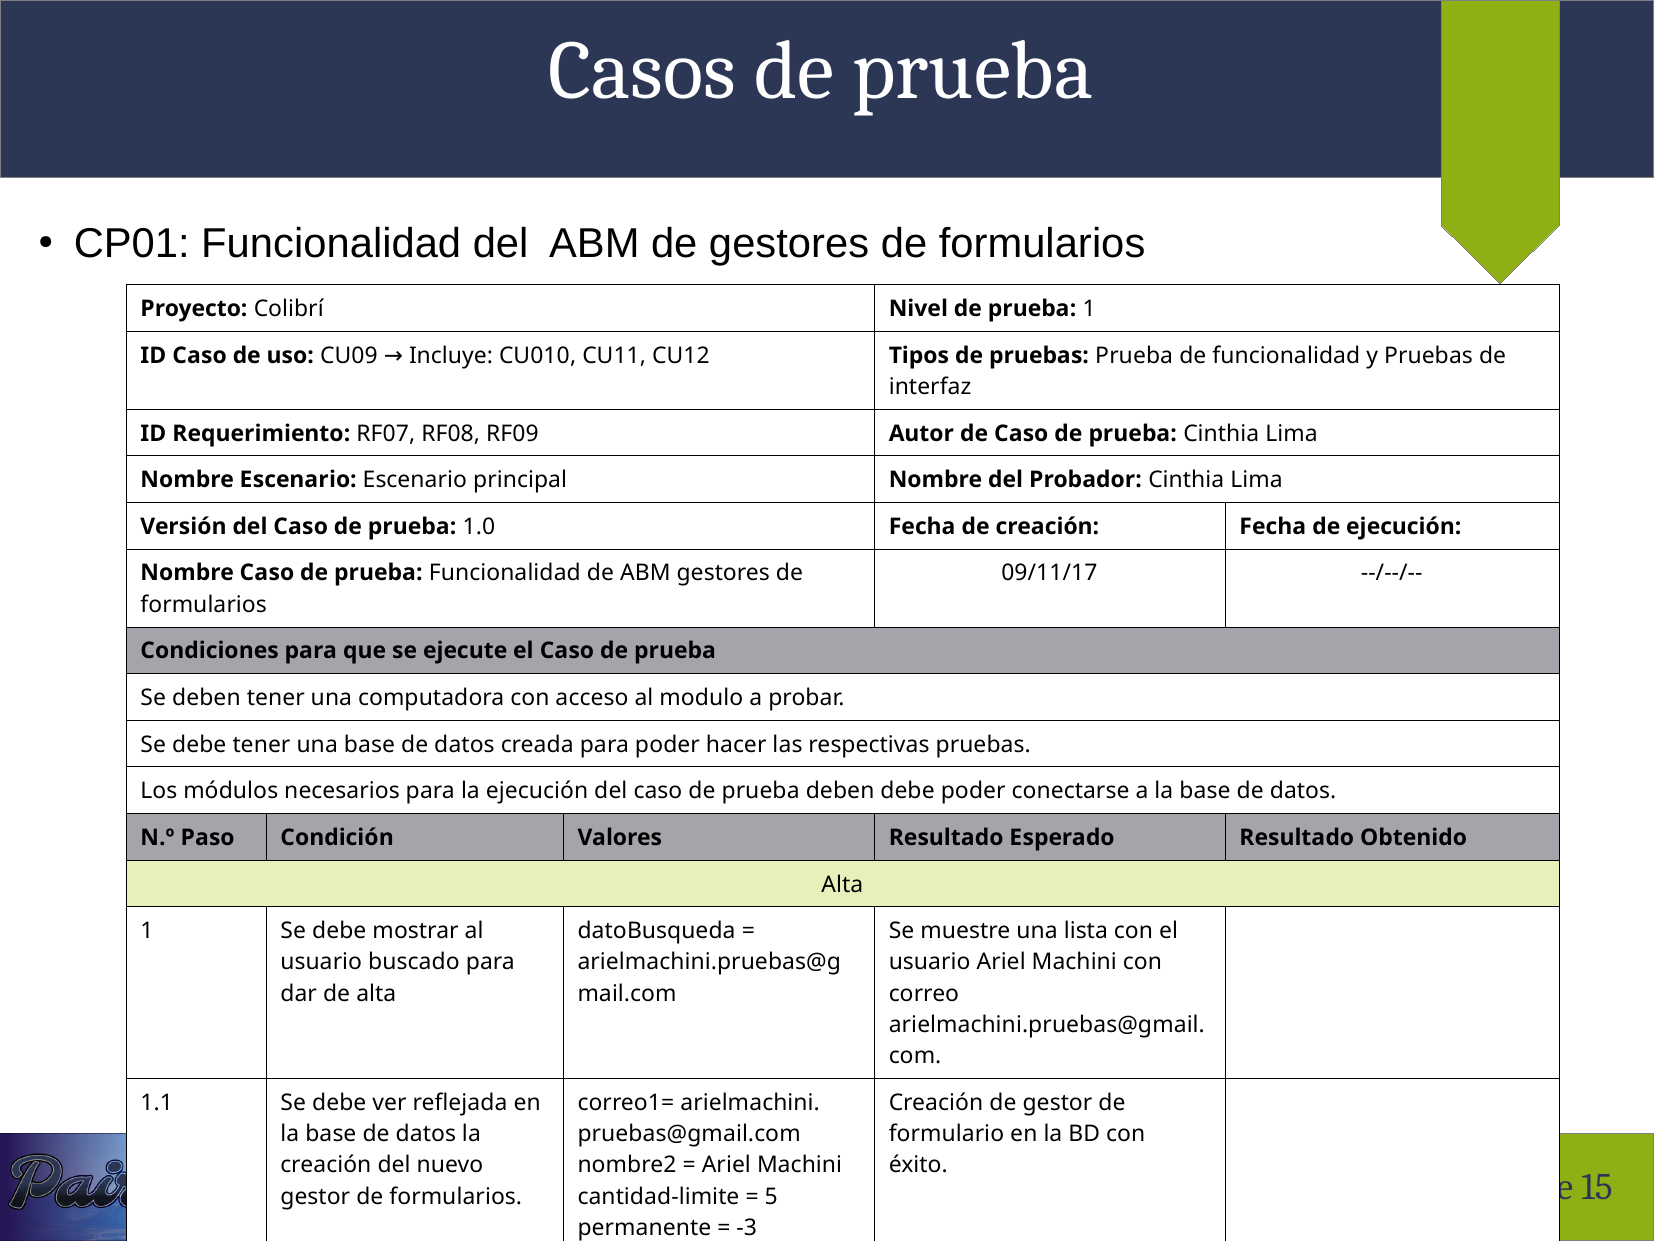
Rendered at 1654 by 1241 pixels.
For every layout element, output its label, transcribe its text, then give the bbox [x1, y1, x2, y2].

table_cell correo1= arielmachini. pruebas@gmail.com nombre2 = Ariel Machini cantidad-limite = 5 permanente = -3 libertad = Si [564, 1079, 874, 1241]
table_cell Autor de Caso de prueba: Cinthia Lima [875, 410, 1559, 455]
text_box <number> de 15 [1560, 1158, 1654, 1241]
table_cell Se debe mostrar al usuario buscado para dar de alta [267, 907, 563, 1078]
table_header Nivel de prueba: 1 [875, 285, 1559, 331]
table_cell Fecha de creación: [875, 503, 1225, 549]
table_cell 1.1 [127, 1079, 266, 1241]
table_cell Se debe tener una base de datos creada para poder hacer las respectivas pruebas. [127, 721, 1559, 766]
table_cell Valores [564, 814, 874, 860]
table_cell Se deben tener una computadora con acceso al modulo a probar. [127, 674, 1559, 720]
text_box CP01: Funcionalidad del ABM de gestores de formularios [23, 212, 1619, 299]
table_cell Condición [267, 814, 563, 860]
table_cell [1226, 1079, 1559, 1241]
text_box [0, 0, 1654, 212]
table_cell Fecha de ejecución: [1226, 503, 1559, 549]
table_cell Creación de gestor de formulario en la BD con éxito. [875, 1079, 1225, 1241]
table_cell Tipos de pruebas: Prueba de funcionalidad y Pruebas de interfaz [875, 332, 1559, 409]
table_cell 09/11/17 [875, 550, 1225, 627]
table_cell Resultado Esperado [875, 814, 1225, 860]
table_cell datoBusqueda = arielmachini.pruebas@gmail.com [564, 907, 874, 1078]
text_box Casos de prueba [342, 15, 1300, 130]
table_cell Versión del Caso de prueba: 1.0 [127, 503, 874, 549]
table_cell N.º Paso [127, 814, 266, 860]
table_cell Condiciones para que se ejecute el Caso de prueba [127, 628, 1559, 673]
text_box [1560, 1133, 1654, 1158]
table_cell ID Caso de uso: CU09 → Incluye: CU010, CU11, CU12 [127, 332, 874, 409]
table_cell Resultado Obtenido [1226, 814, 1559, 860]
table_cell Se debe ver reflejada en la base de datos la creación del nuevo gestor de formularios. [267, 1079, 563, 1241]
table_cell Nombre del Probador: Cinthia Lima [875, 456, 1559, 502]
table_cell Nombre Caso de prueba: Funcionalidad de ABM gestores de formularios [127, 550, 874, 627]
table_header Proyecto: Colibrí [127, 285, 874, 331]
table_cell Los módulos necesarios para la ejecución del caso de prueba deben debe poder conectarse a la base de datos. [127, 767, 1559, 813]
picture [0, 1133, 126, 1241]
table_cell 1 [127, 907, 266, 1078]
table_cell --/--/-- [1226, 550, 1559, 627]
table_cell Alta [127, 861, 1559, 906]
table_cell ID Requerimiento: RF07, RF08, RF09 [127, 410, 874, 455]
table_cell Se muestre una lista con el usuario Ariel Machini con correo arielmachini.pruebas@gmail.com. [875, 907, 1225, 1078]
table_cell Nombre Escenario: Escenario principal [127, 456, 874, 502]
table_cell [1226, 907, 1559, 1078]
